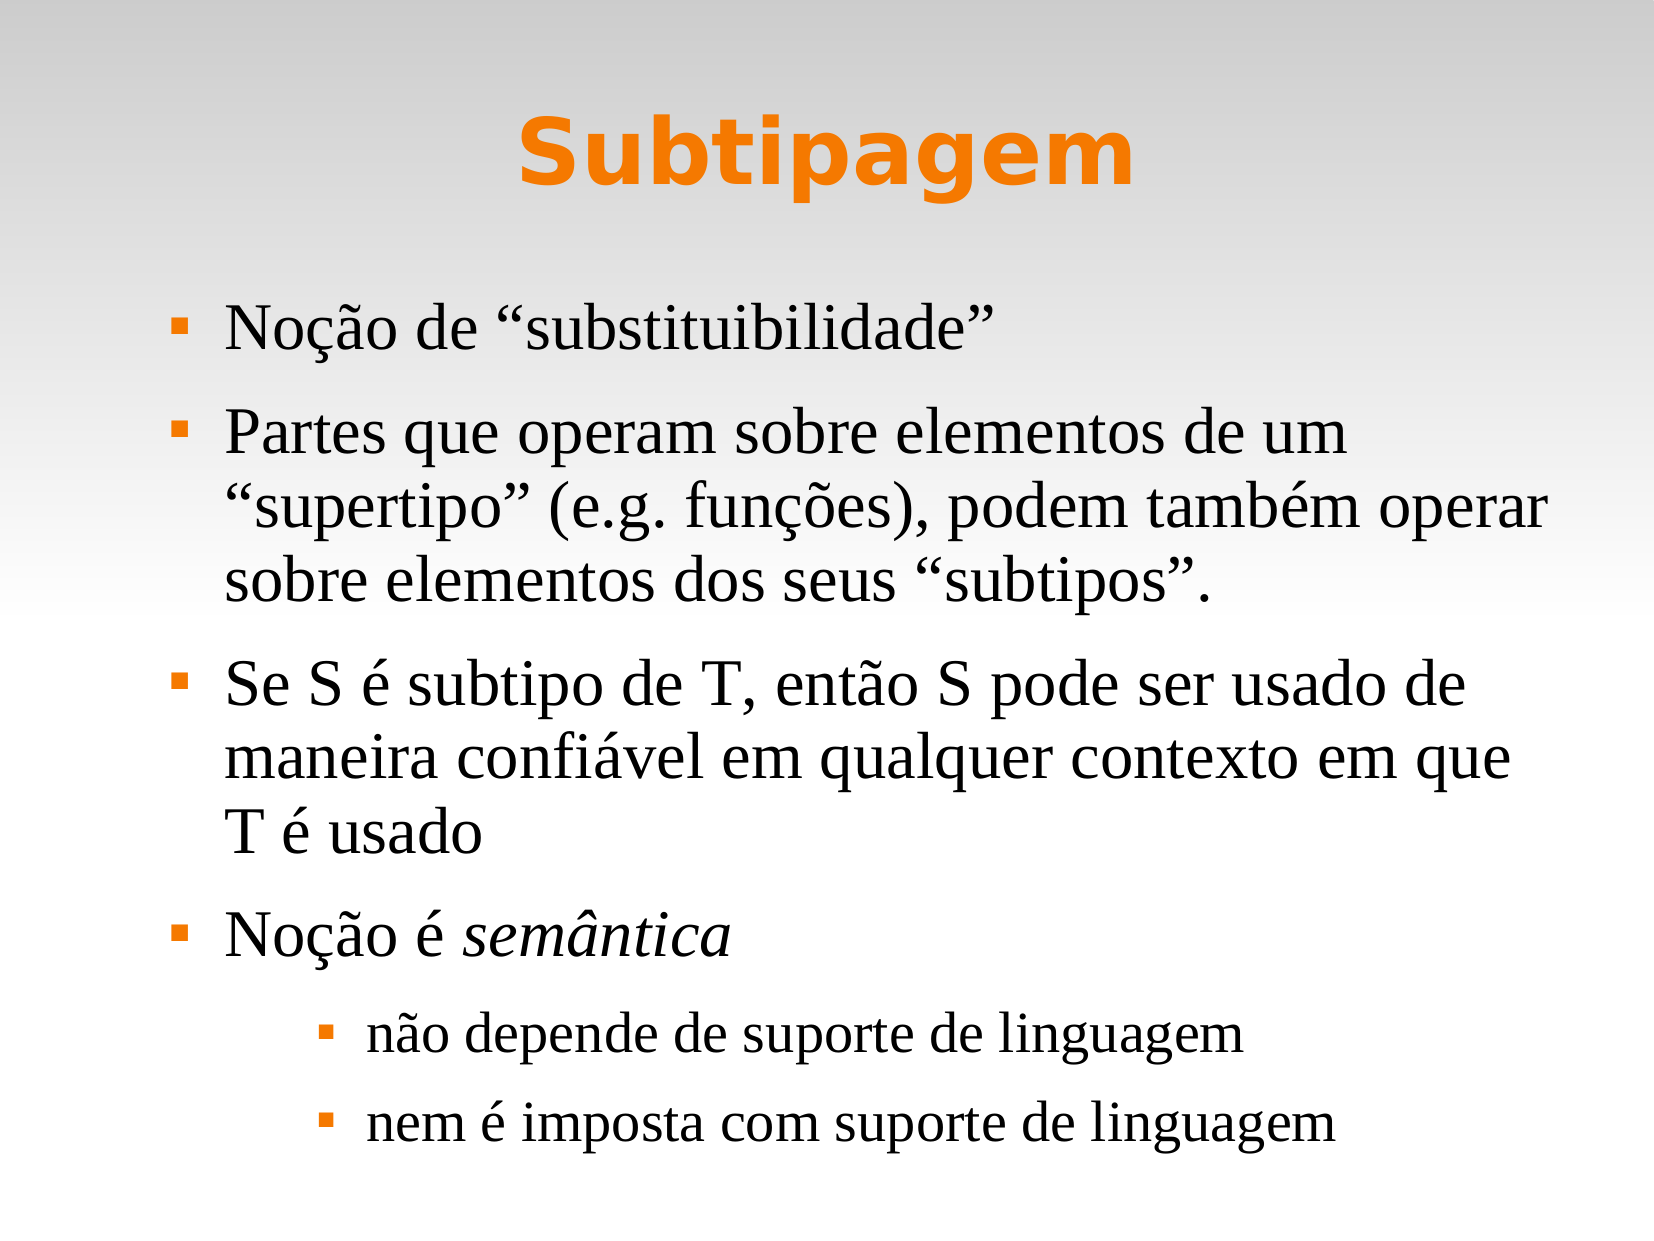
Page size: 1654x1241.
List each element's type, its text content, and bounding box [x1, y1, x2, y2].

title Subtipagem [82, 49, 1571, 257]
list Noção de “substituibilidade” Partes que operam sobre elementos de um “supertipo” (e.g. funções), podem também operar sobre elementos dos seus “subtipos”. Se S é subtipo de T, então S pode ser usado de maneira confiável em qualquer contexto em que T é usado Noção é semântica não depende de suporte de linguagem nem é imposta com suporte de linguagem [82, 290, 1571, 1241]
